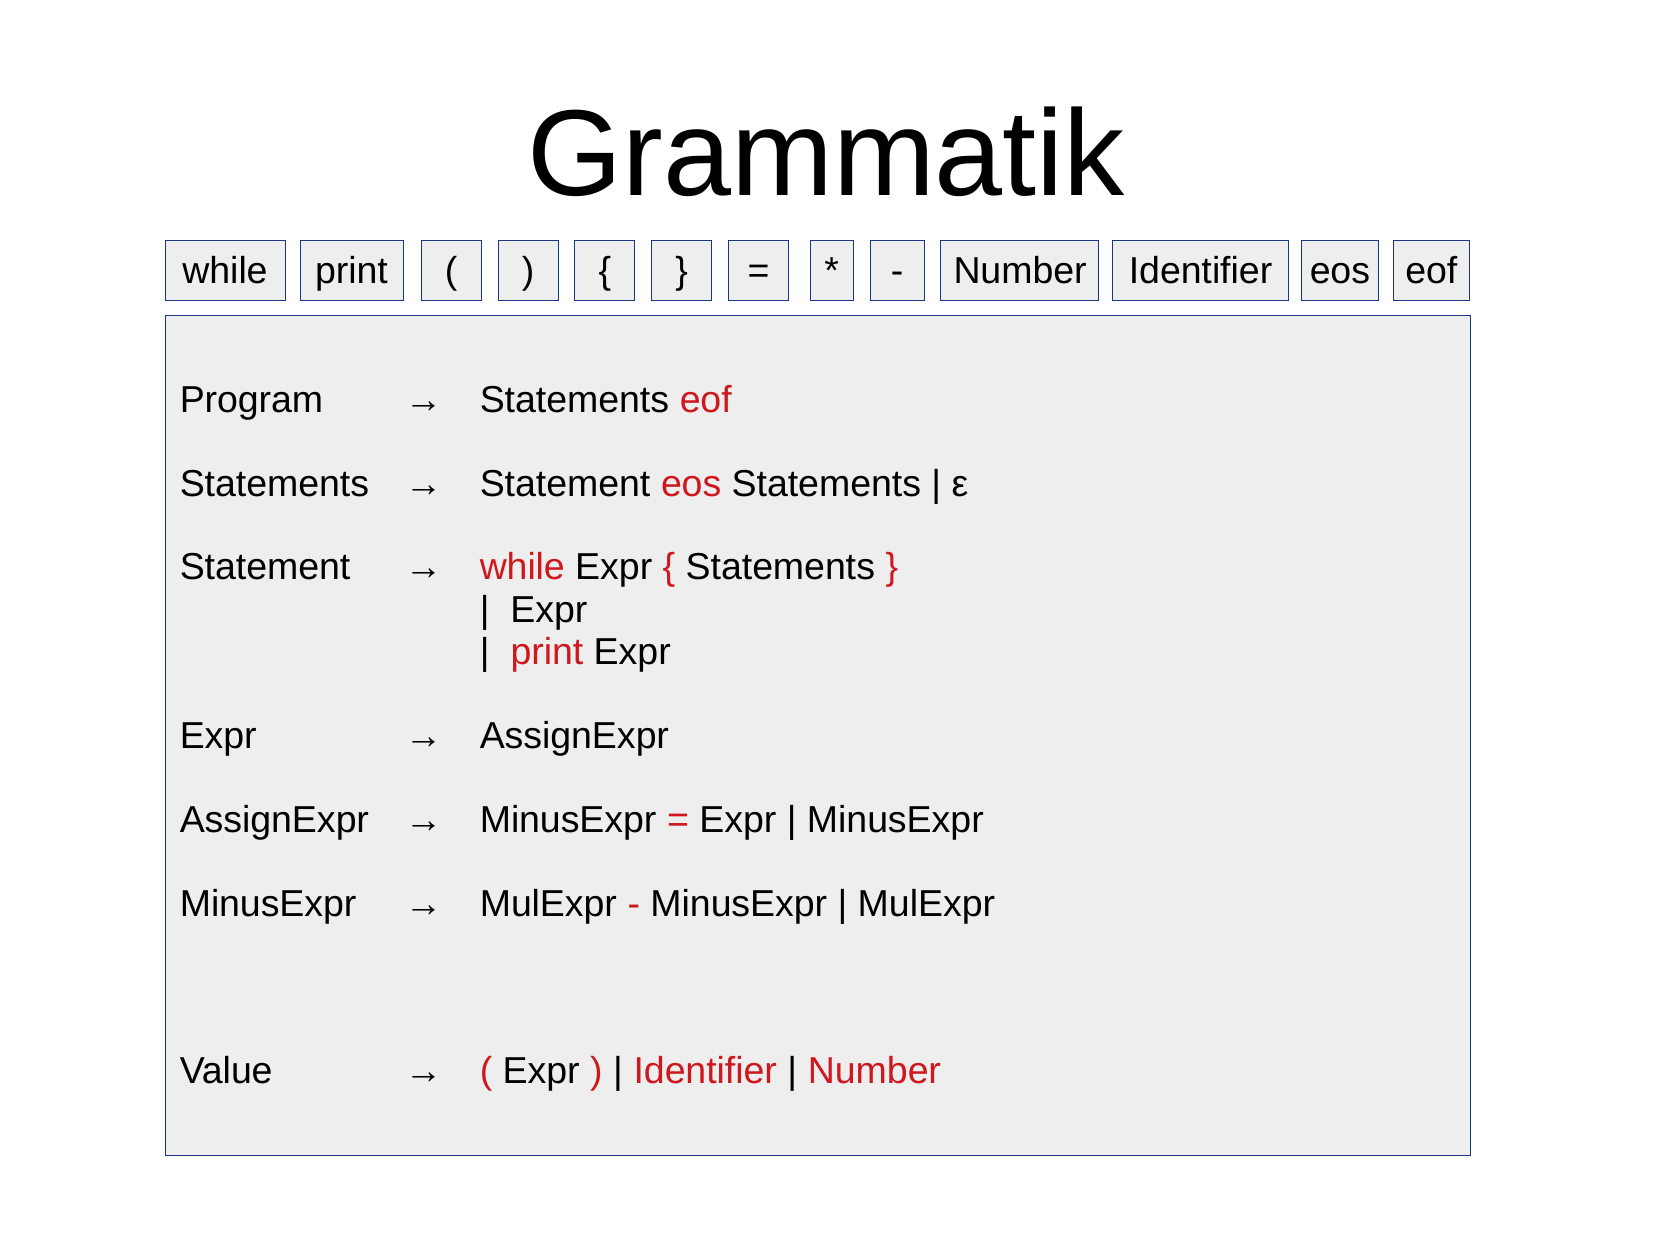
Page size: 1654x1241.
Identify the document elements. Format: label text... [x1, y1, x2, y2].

text_box Program → Statements eof Statements → Statement eos Statements | ε Statement → while Expr { Statements } | Expr | print Expr Expr → AssignExpr AssignExpr → MinusExpr = Expr | MinusExpr MinusExpr → MulExpr - MinusExpr | MulExpr Value → ( Expr ) | Identifier | Number [165, 315, 1471, 1156]
title Grammatik [82, 49, 1571, 257]
text_box { [574, 240, 635, 301]
text_box * [810, 240, 854, 301]
text_box Number [940, 240, 1099, 301]
text_box print [300, 240, 404, 301]
text_box Identifier [1112, 240, 1289, 301]
text_box = [728, 240, 789, 301]
text_box eof [1393, 240, 1470, 301]
text_box } [651, 240, 712, 301]
text_box while [165, 240, 286, 301]
text_box ) [498, 240, 559, 301]
text_box ( [421, 240, 482, 301]
text_box - [870, 240, 925, 301]
text_box eos [1301, 240, 1379, 301]
